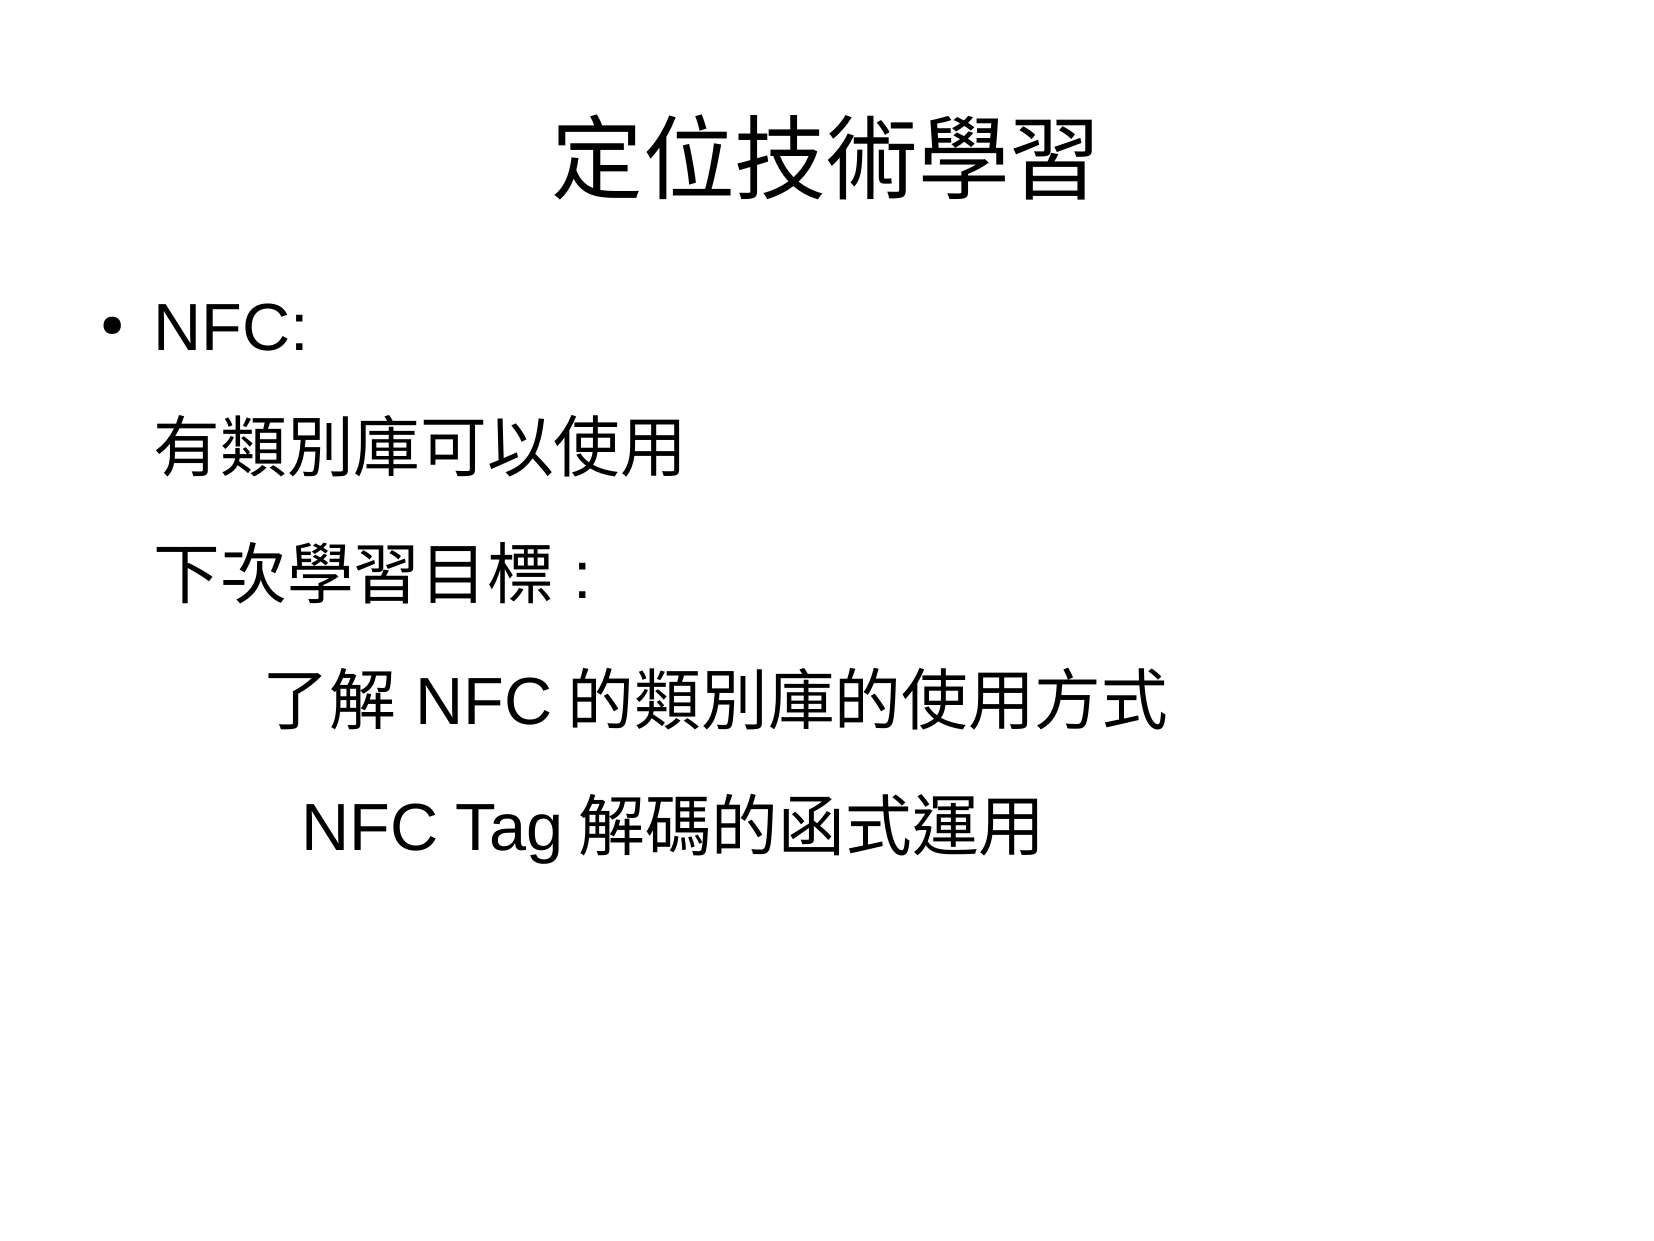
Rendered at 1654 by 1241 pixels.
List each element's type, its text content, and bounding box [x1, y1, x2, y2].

title 定位技術學習 [82, 49, 1571, 257]
list NFC: 有類別庫可以使用 下次學習目標: 了解NFC的類別庫的使用方式 NFC Tag解碼的函式運用 [82, 290, 1538, 1010]
